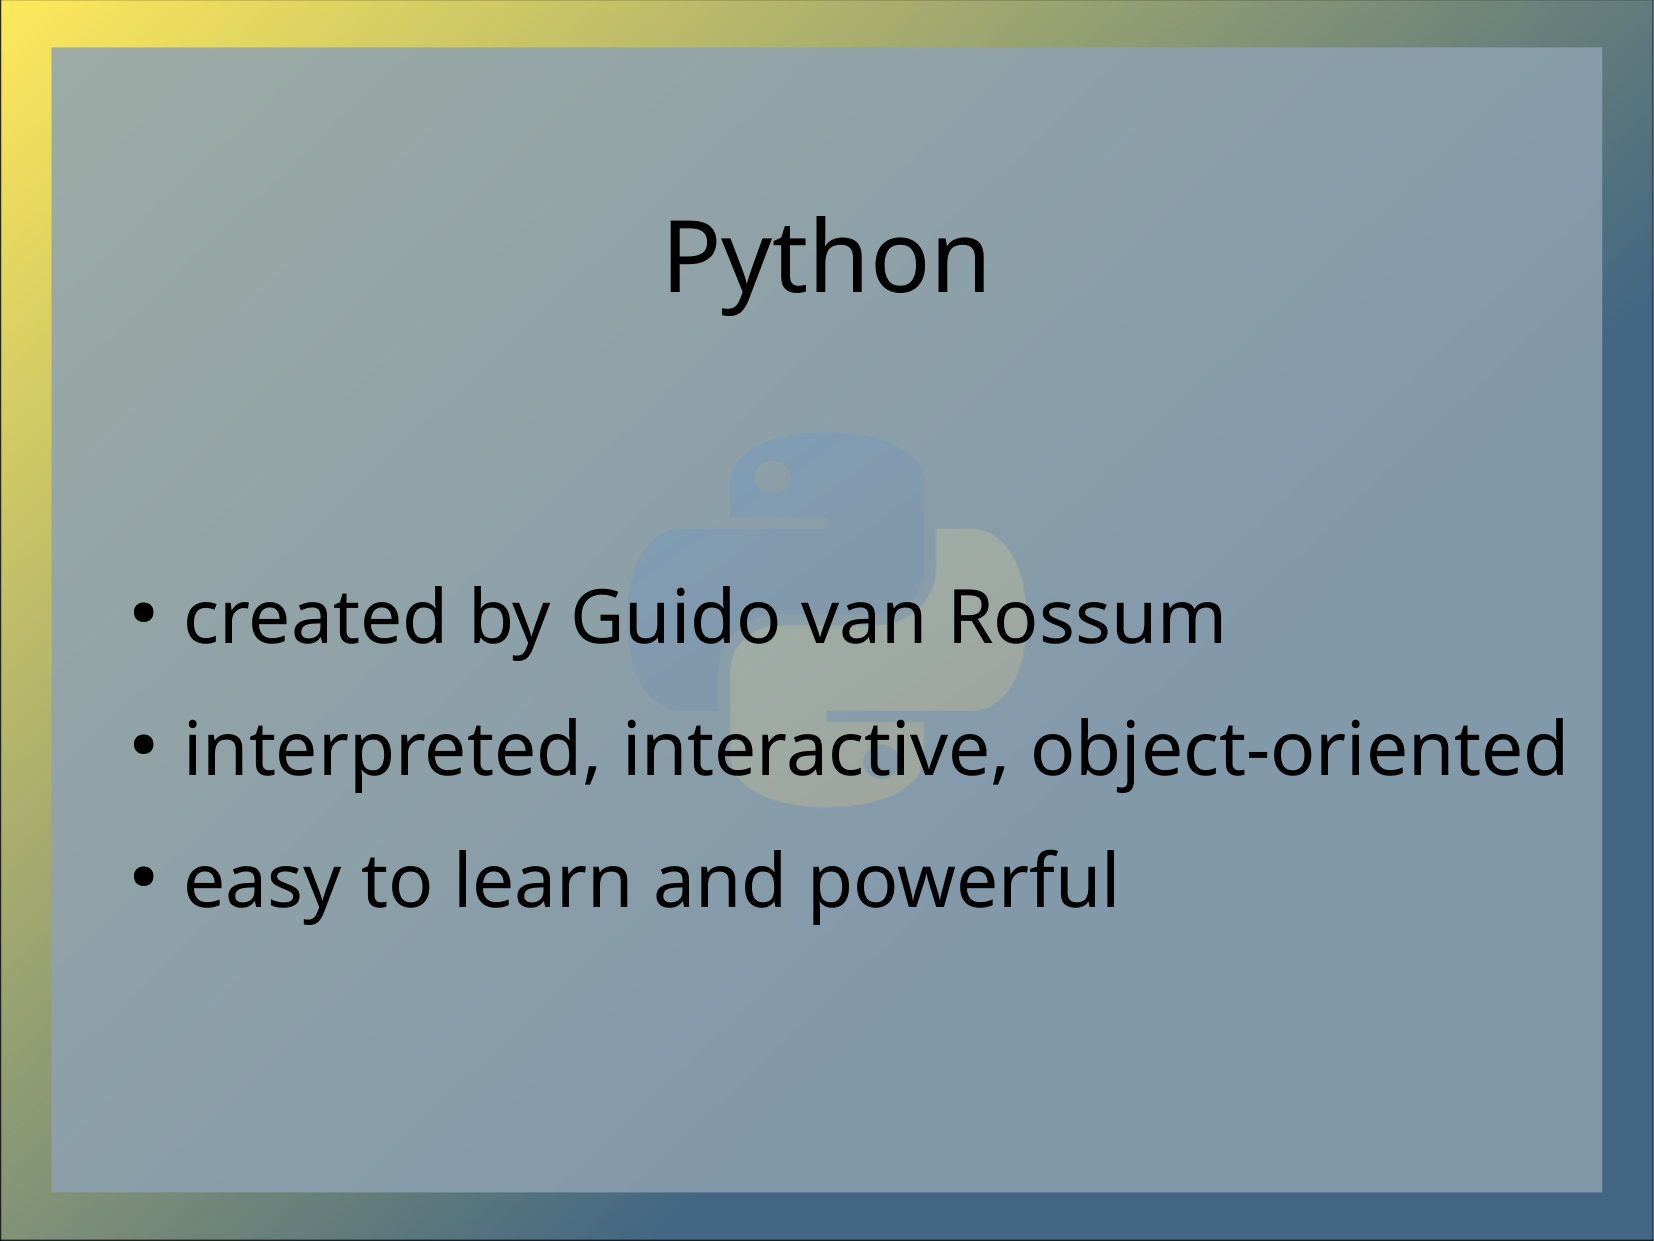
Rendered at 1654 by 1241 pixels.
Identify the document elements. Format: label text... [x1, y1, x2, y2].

picture [0, 0, 1654, 1241]
title Python [82, 150, 1571, 358]
list created by Guido van Rossum interpreted, interactive, object-oriented easy to learn and powerful [82, 563, 1571, 1171]
